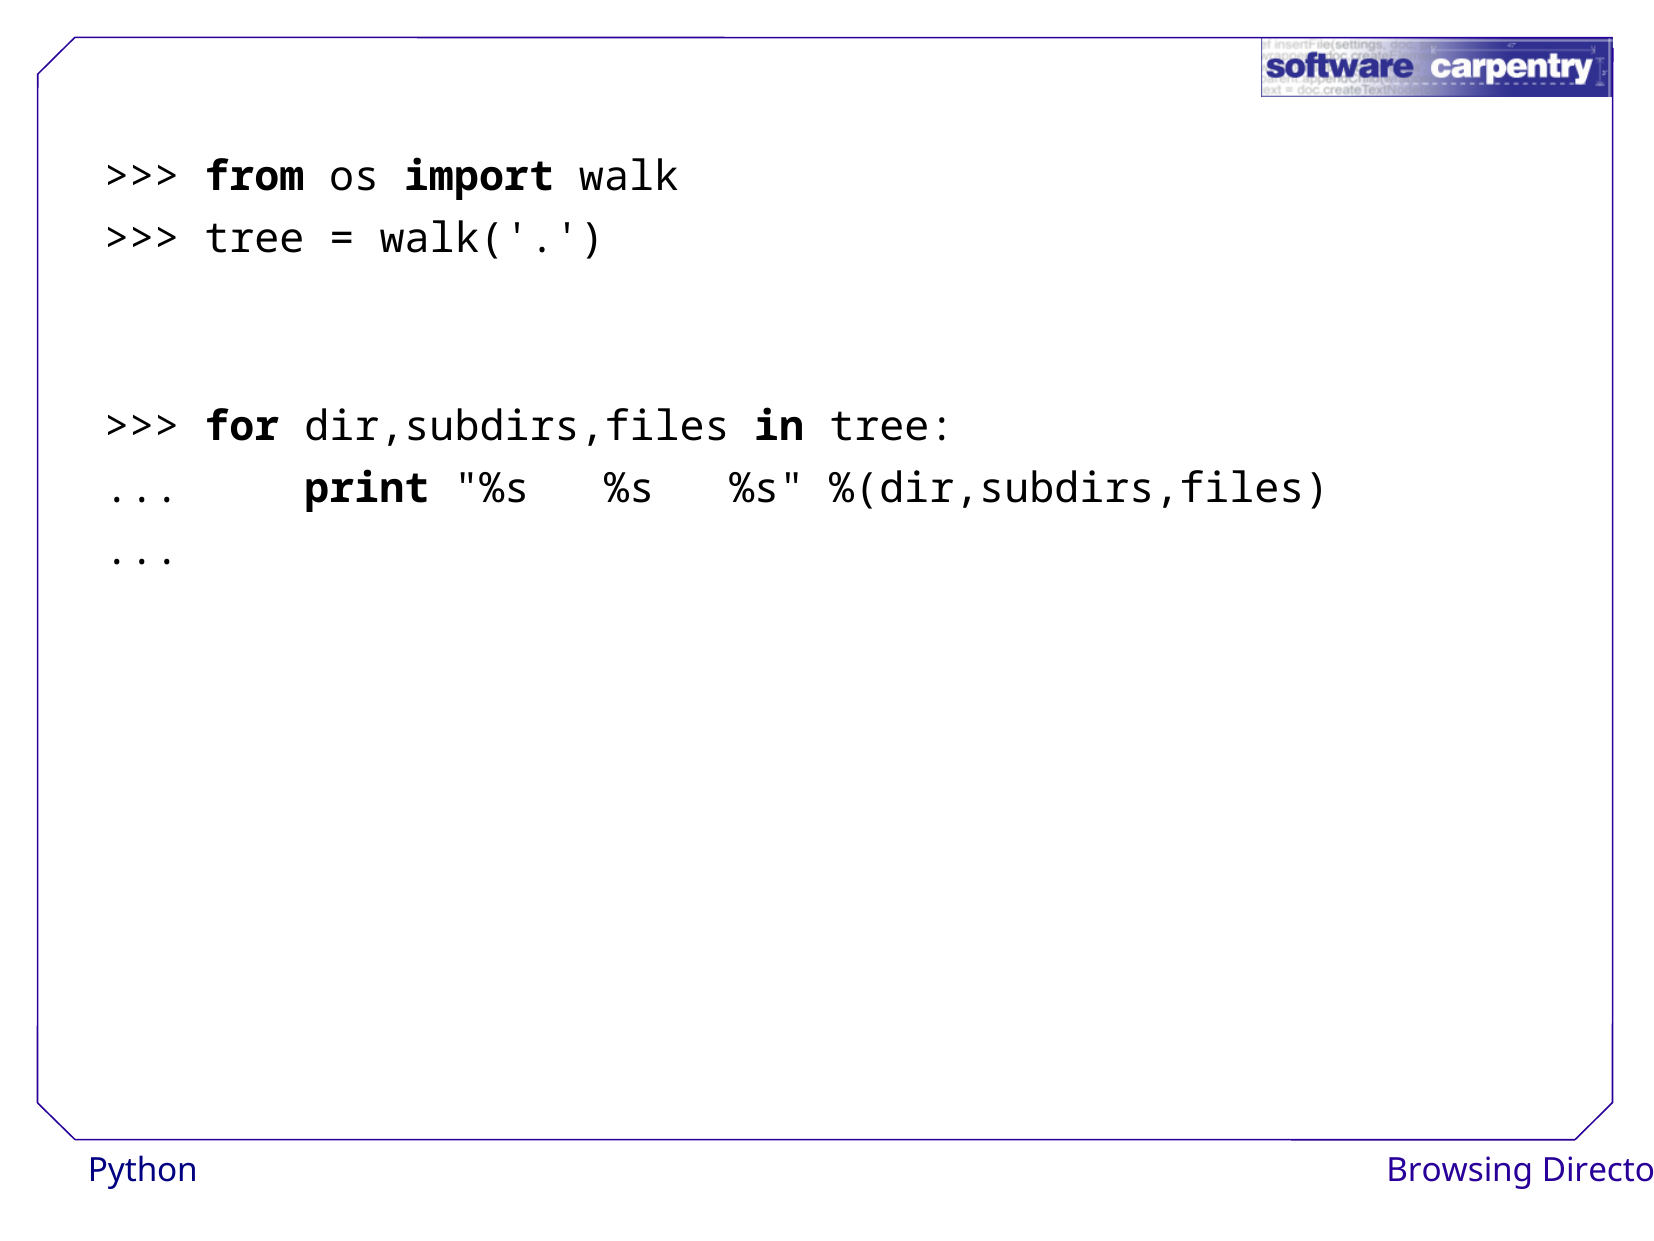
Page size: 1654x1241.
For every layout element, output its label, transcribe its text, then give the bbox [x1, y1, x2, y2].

text_box >>> from os import walk >>> tree = walk('.') >>> for dir,subdirs,files in tree: ... print "%s %s %s" %(dir,subdirs,files) ... [89, 128, 1512, 1037]
picture [1261, 39, 1613, 97]
